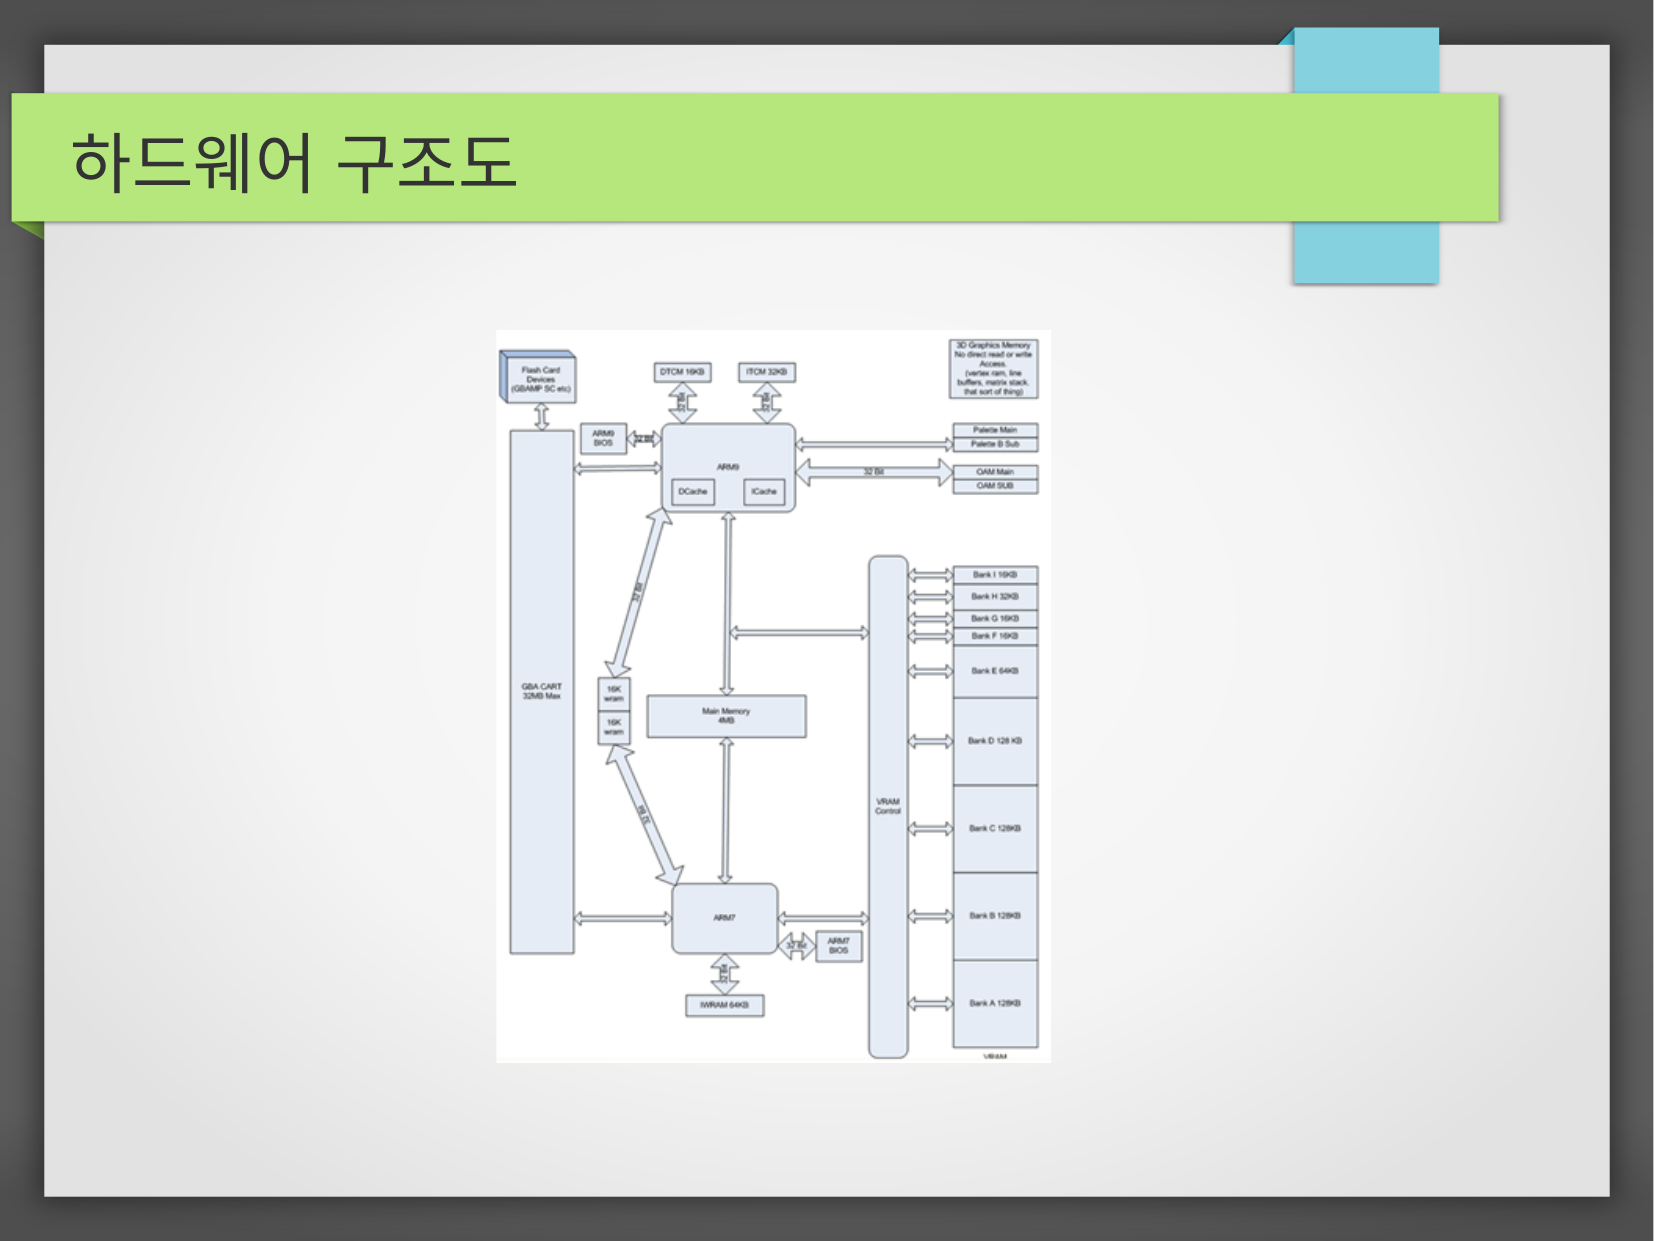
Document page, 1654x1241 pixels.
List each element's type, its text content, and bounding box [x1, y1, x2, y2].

picture [0, 0, 1654, 1241]
title 하드웨어 구조도 [70, 106, 1229, 213]
